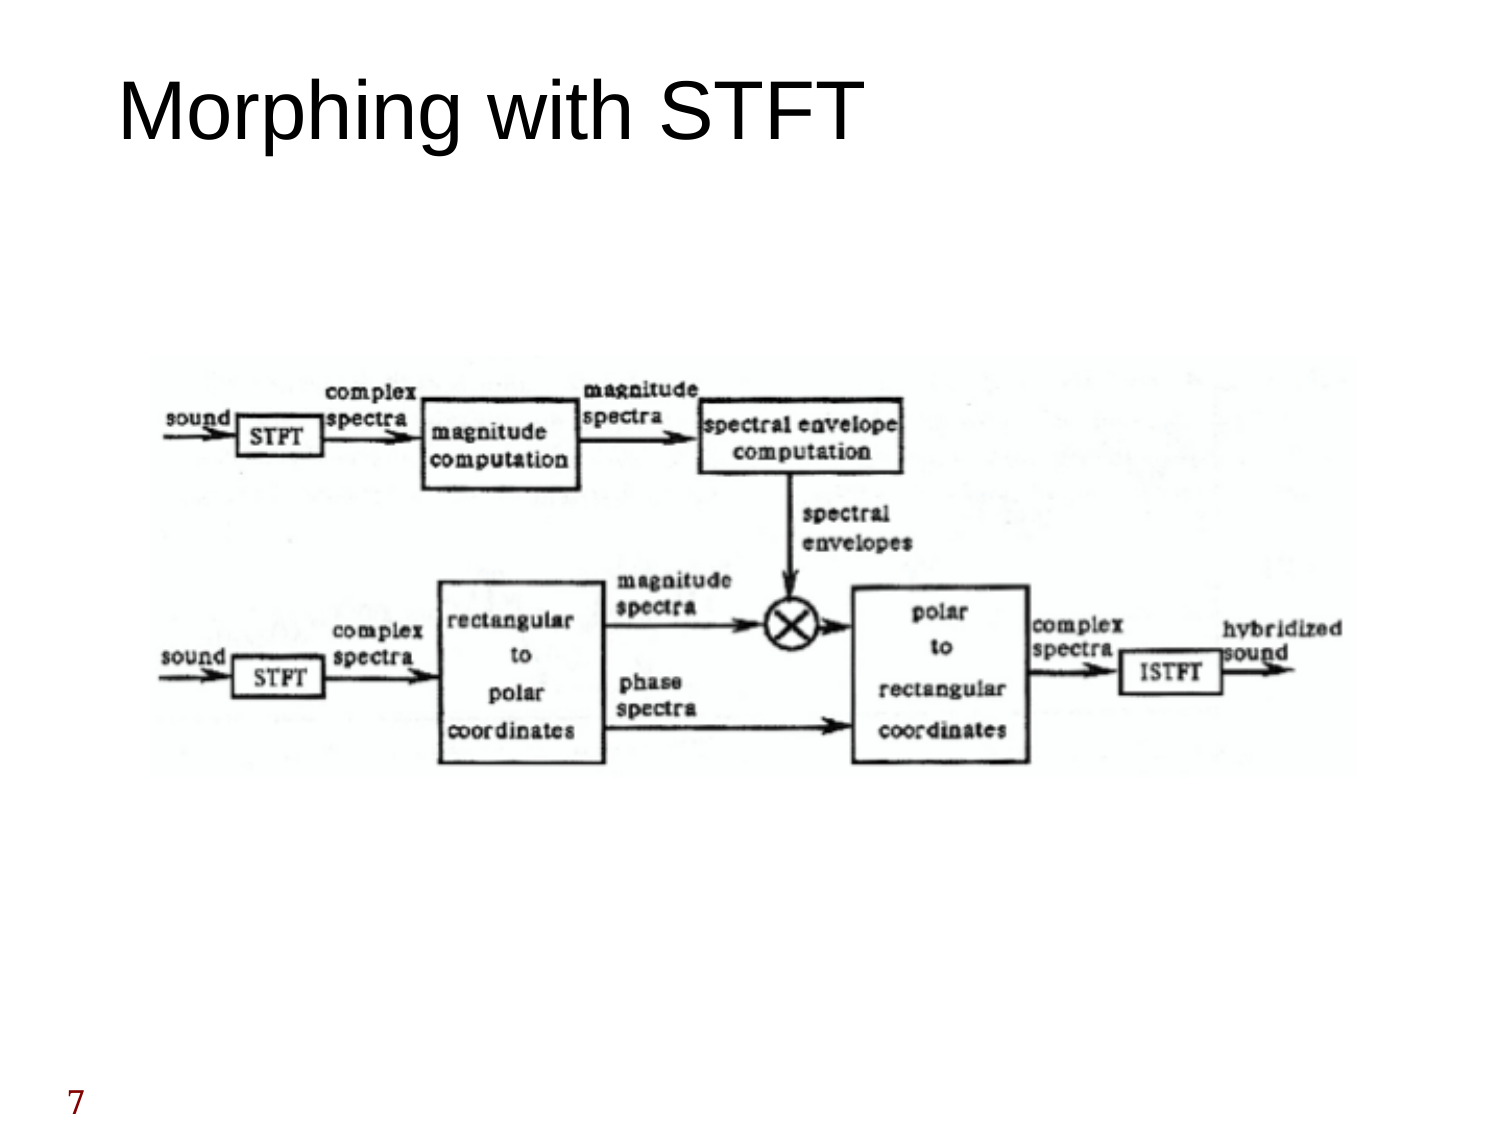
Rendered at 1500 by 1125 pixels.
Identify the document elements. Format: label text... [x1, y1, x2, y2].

text_box <number> [66, 1081, 255, 1119]
title Morphing with STFT [73, 2, 1350, 206]
picture [122, 327, 1378, 798]
